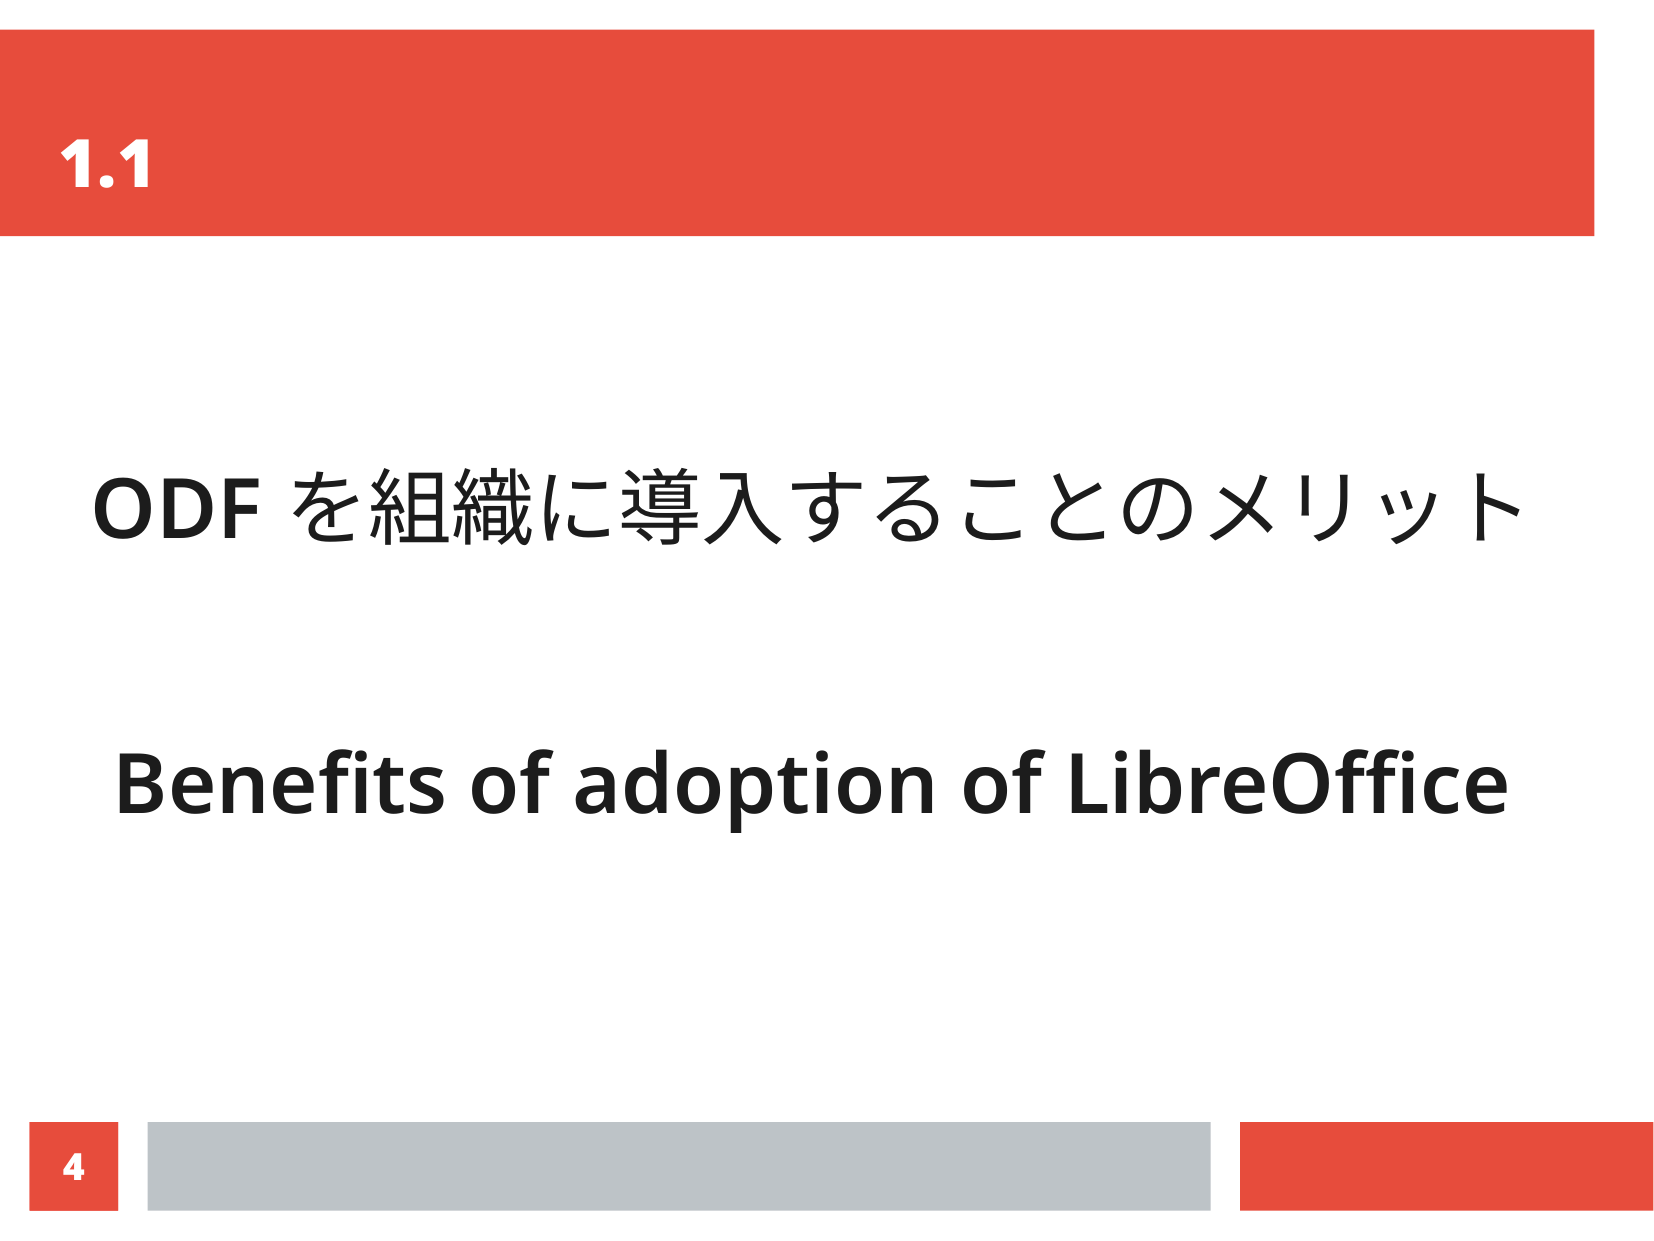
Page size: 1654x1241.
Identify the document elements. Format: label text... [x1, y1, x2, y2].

list ODFを組織に導入することのメリット Benefits of adoption of LibreOffice [59, 324, 1565, 1093]
title 1.1 [59, 59, 1595, 207]
